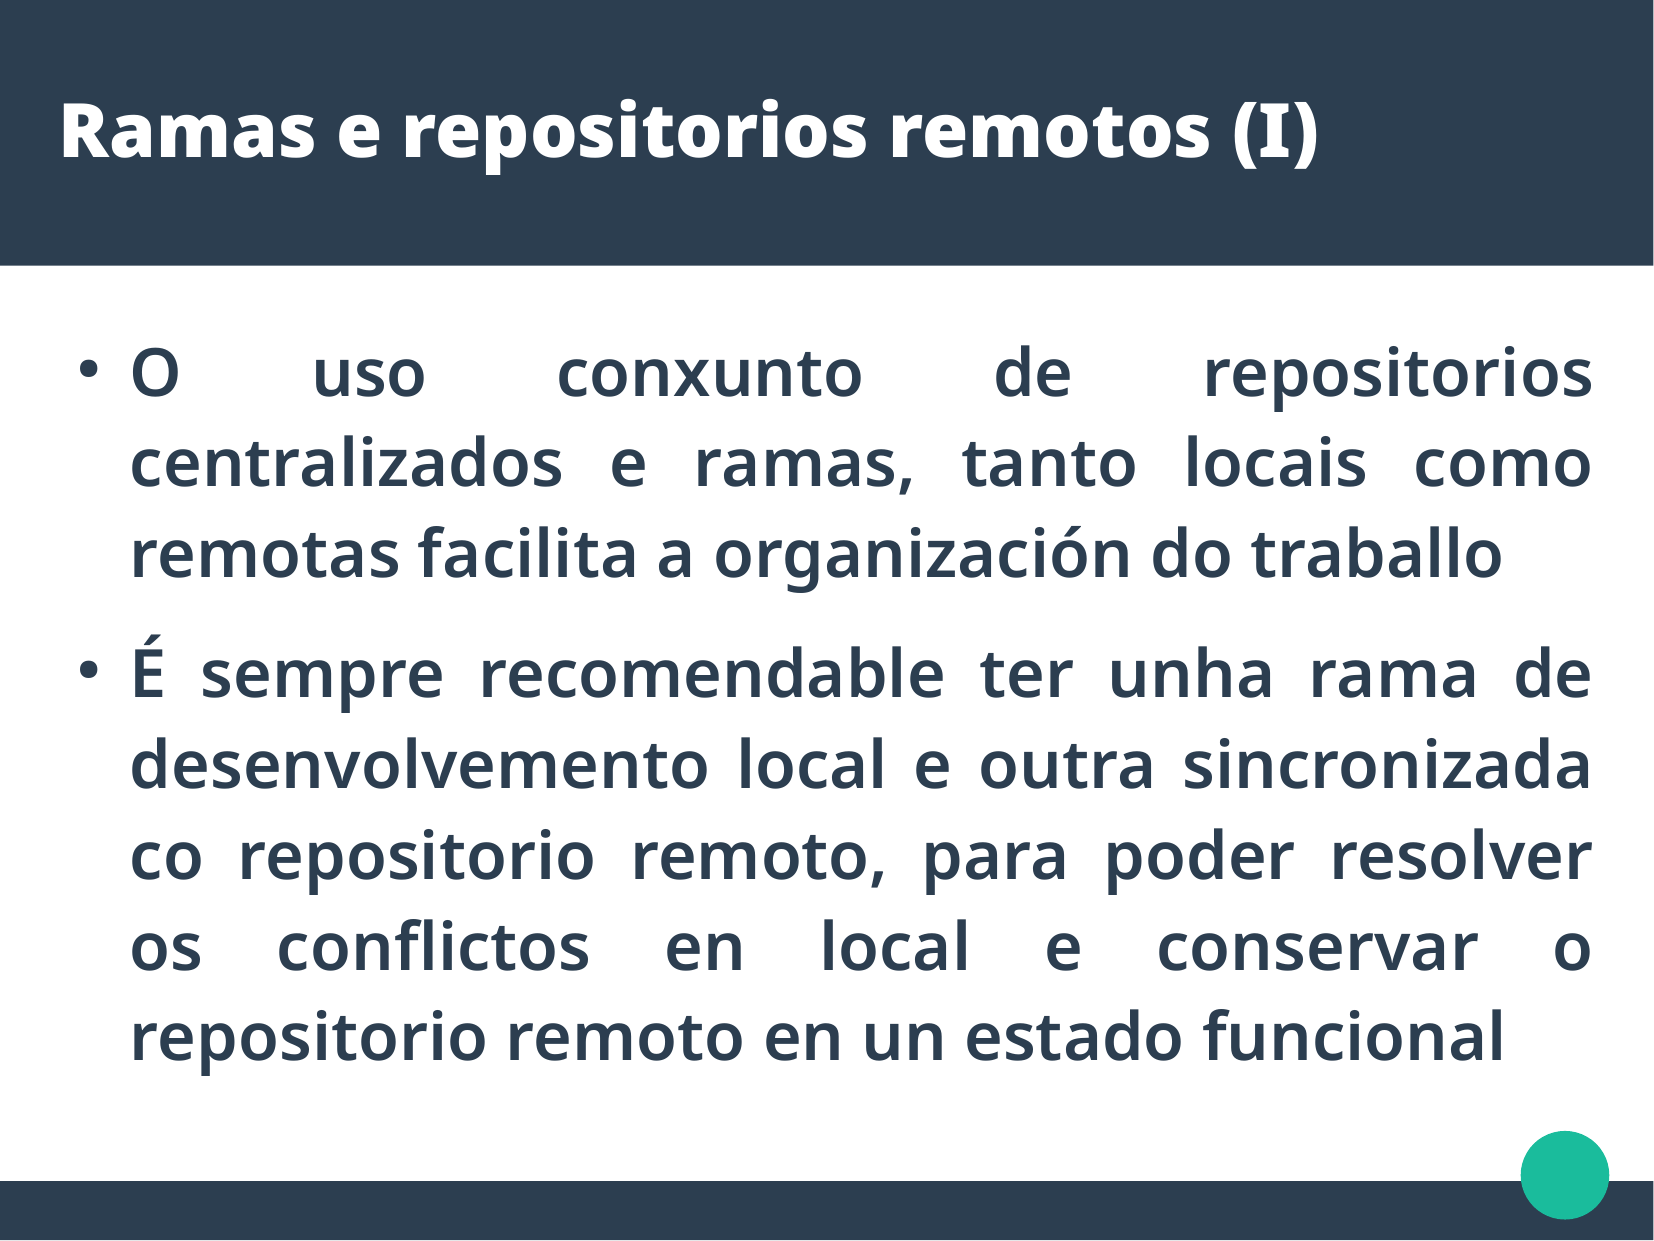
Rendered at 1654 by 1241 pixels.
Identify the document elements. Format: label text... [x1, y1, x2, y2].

list O uso conxunto de repositorios centralizados e ramas, tanto locais como remotas facilita a organización do traballo É sempre recomendable ter unha rama de desenvolvemento local e outra sincronizada co repositorio remoto, para poder resolver os conflictos en local e conservar o repositorio remoto en un estado funcional [59, 324, 1595, 1152]
title Ramas e repositorios remotos (I) [59, 49, 1595, 207]
